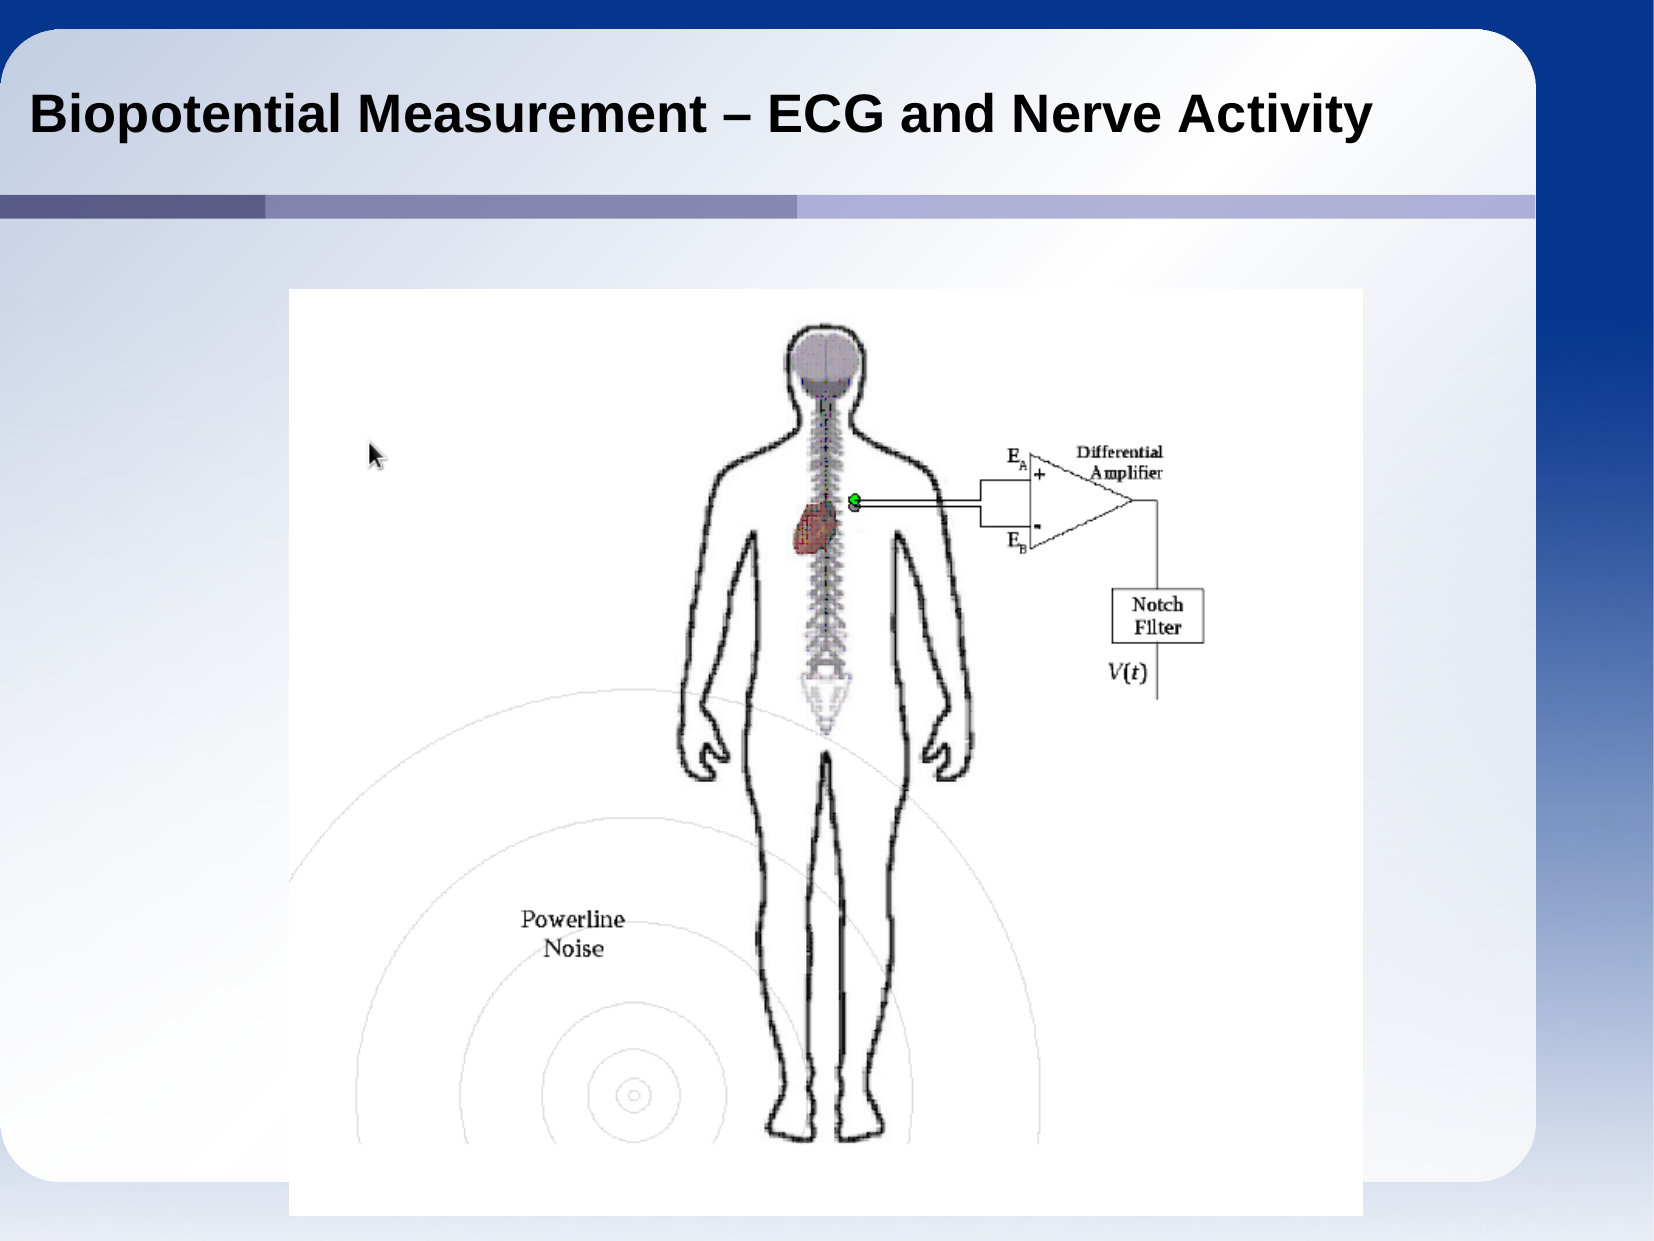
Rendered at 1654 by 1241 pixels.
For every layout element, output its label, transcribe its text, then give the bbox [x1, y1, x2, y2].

picture [0, 0, 1654, 1241]
title Biopotential Measurement – ECG and Nerve Activity [29, 49, 1506, 178]
